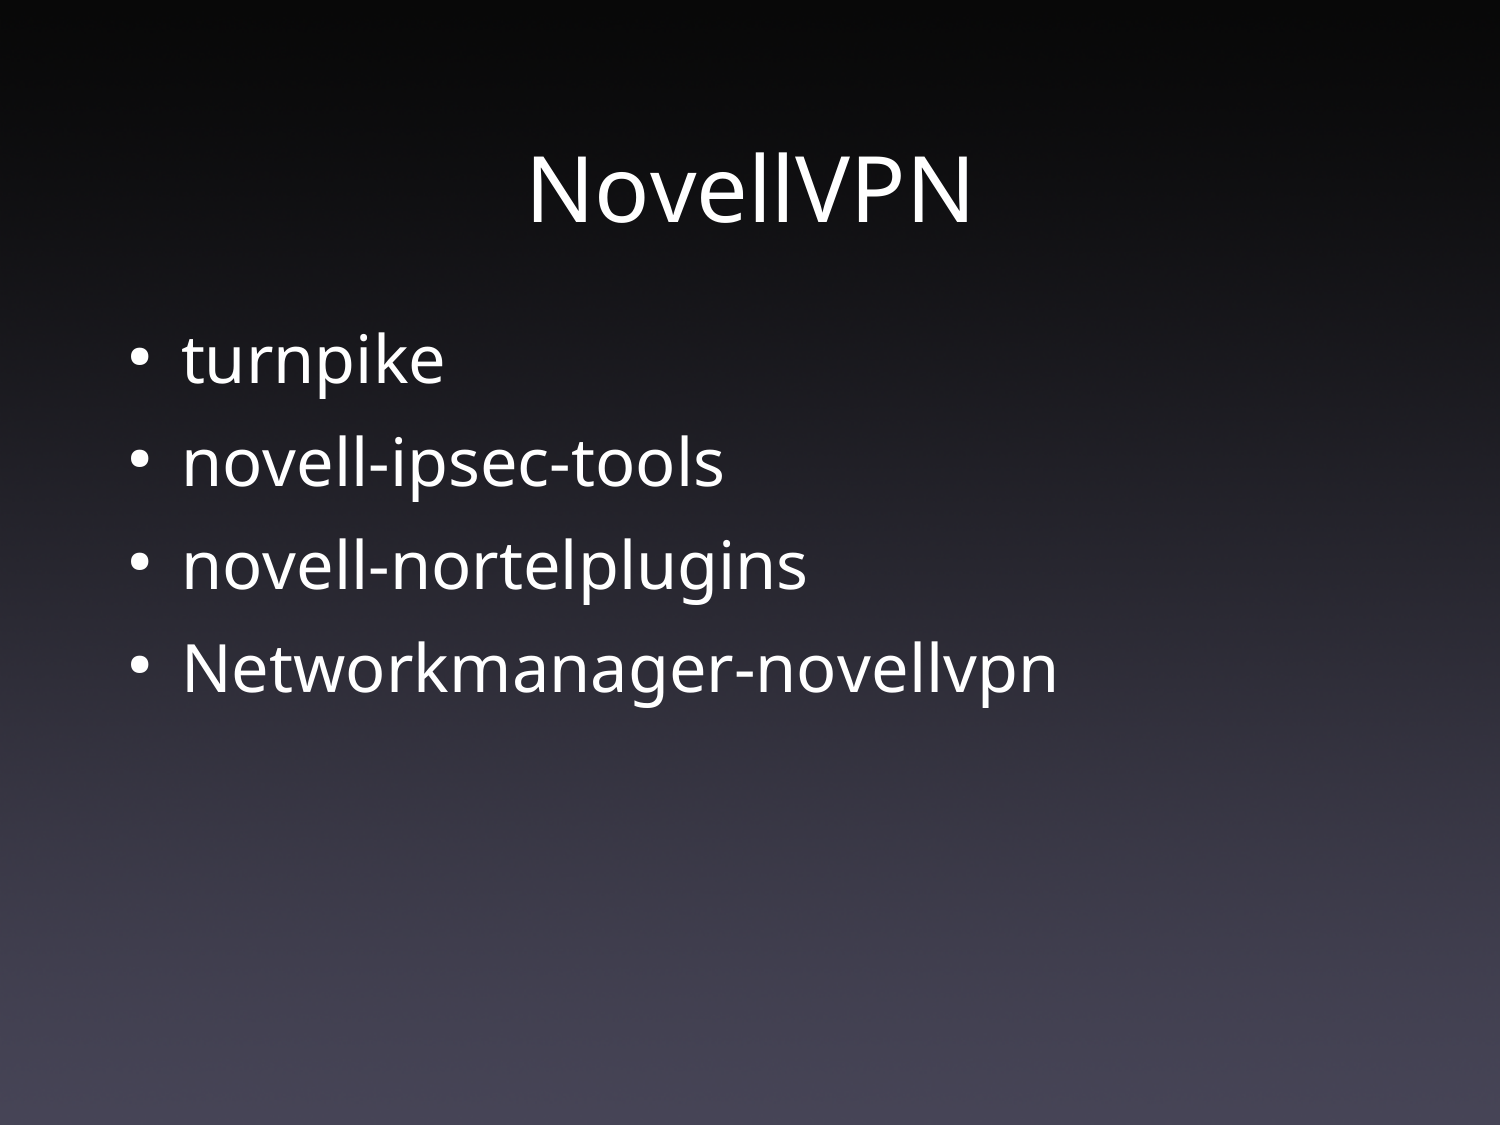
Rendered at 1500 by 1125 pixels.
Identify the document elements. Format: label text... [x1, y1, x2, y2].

list turnpike novell-ipsec-tools novell-nortelplugins Networkmanager-novellvpn [110, 312, 1392, 1056]
picture [0, 0, 1500, 1125]
title NovellVPN [110, 93, 1392, 282]
